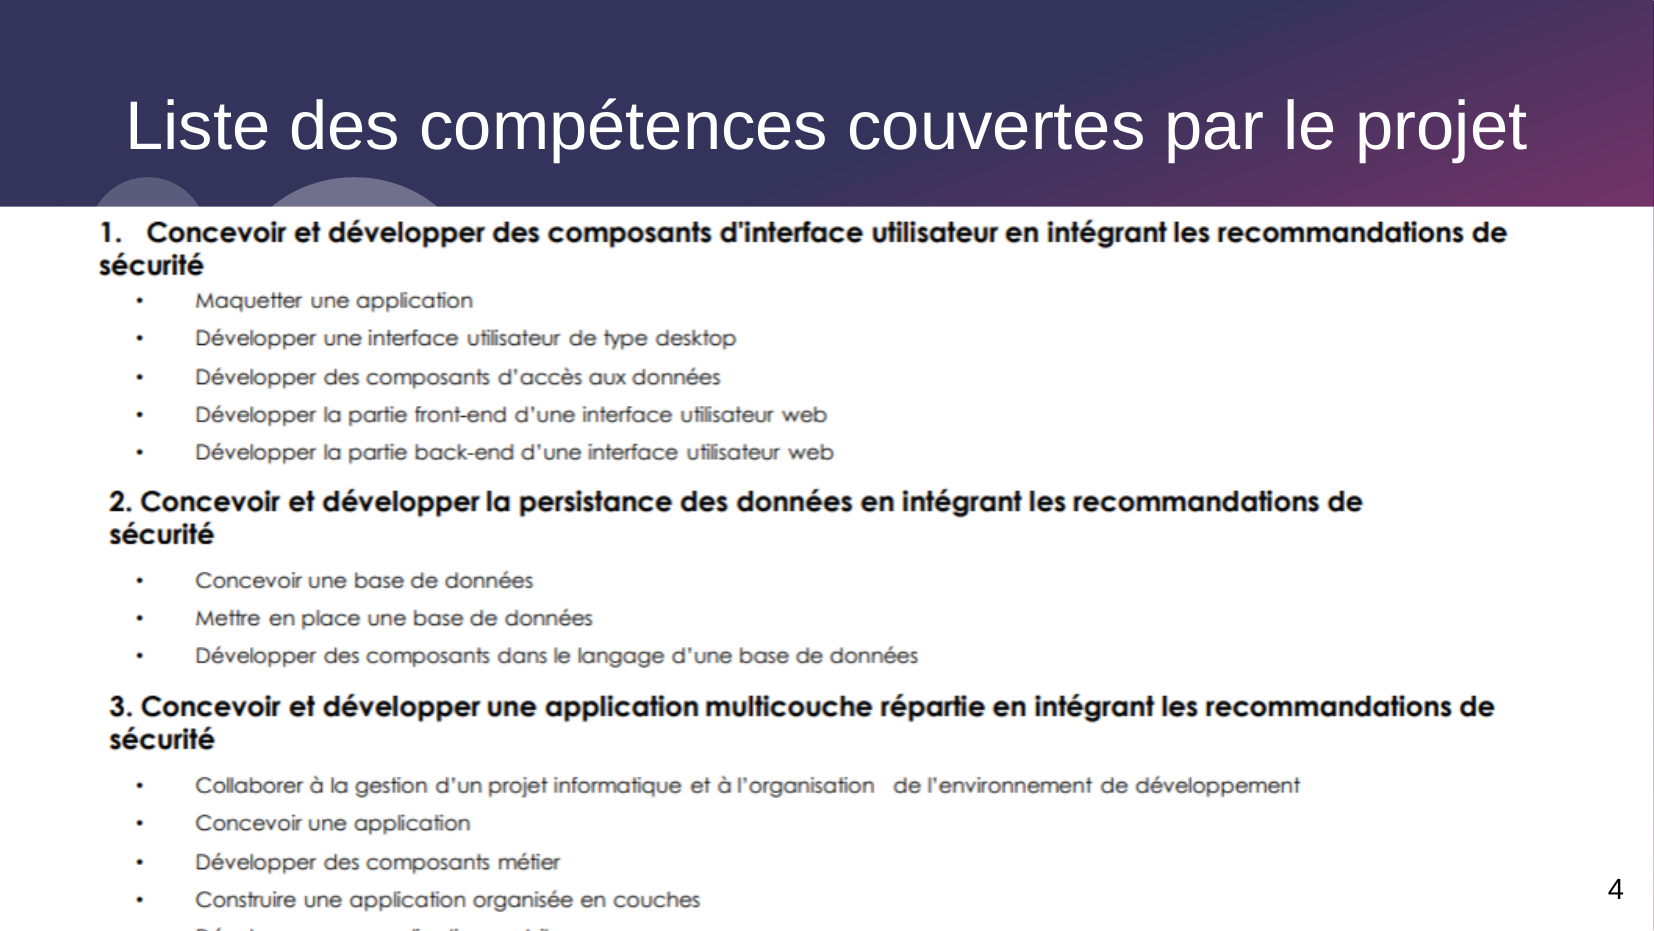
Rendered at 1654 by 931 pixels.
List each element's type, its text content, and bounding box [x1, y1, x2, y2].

picture [88, 211, 1556, 931]
title Liste des compétences couvertes par le projet [88, 44, 1565, 207]
